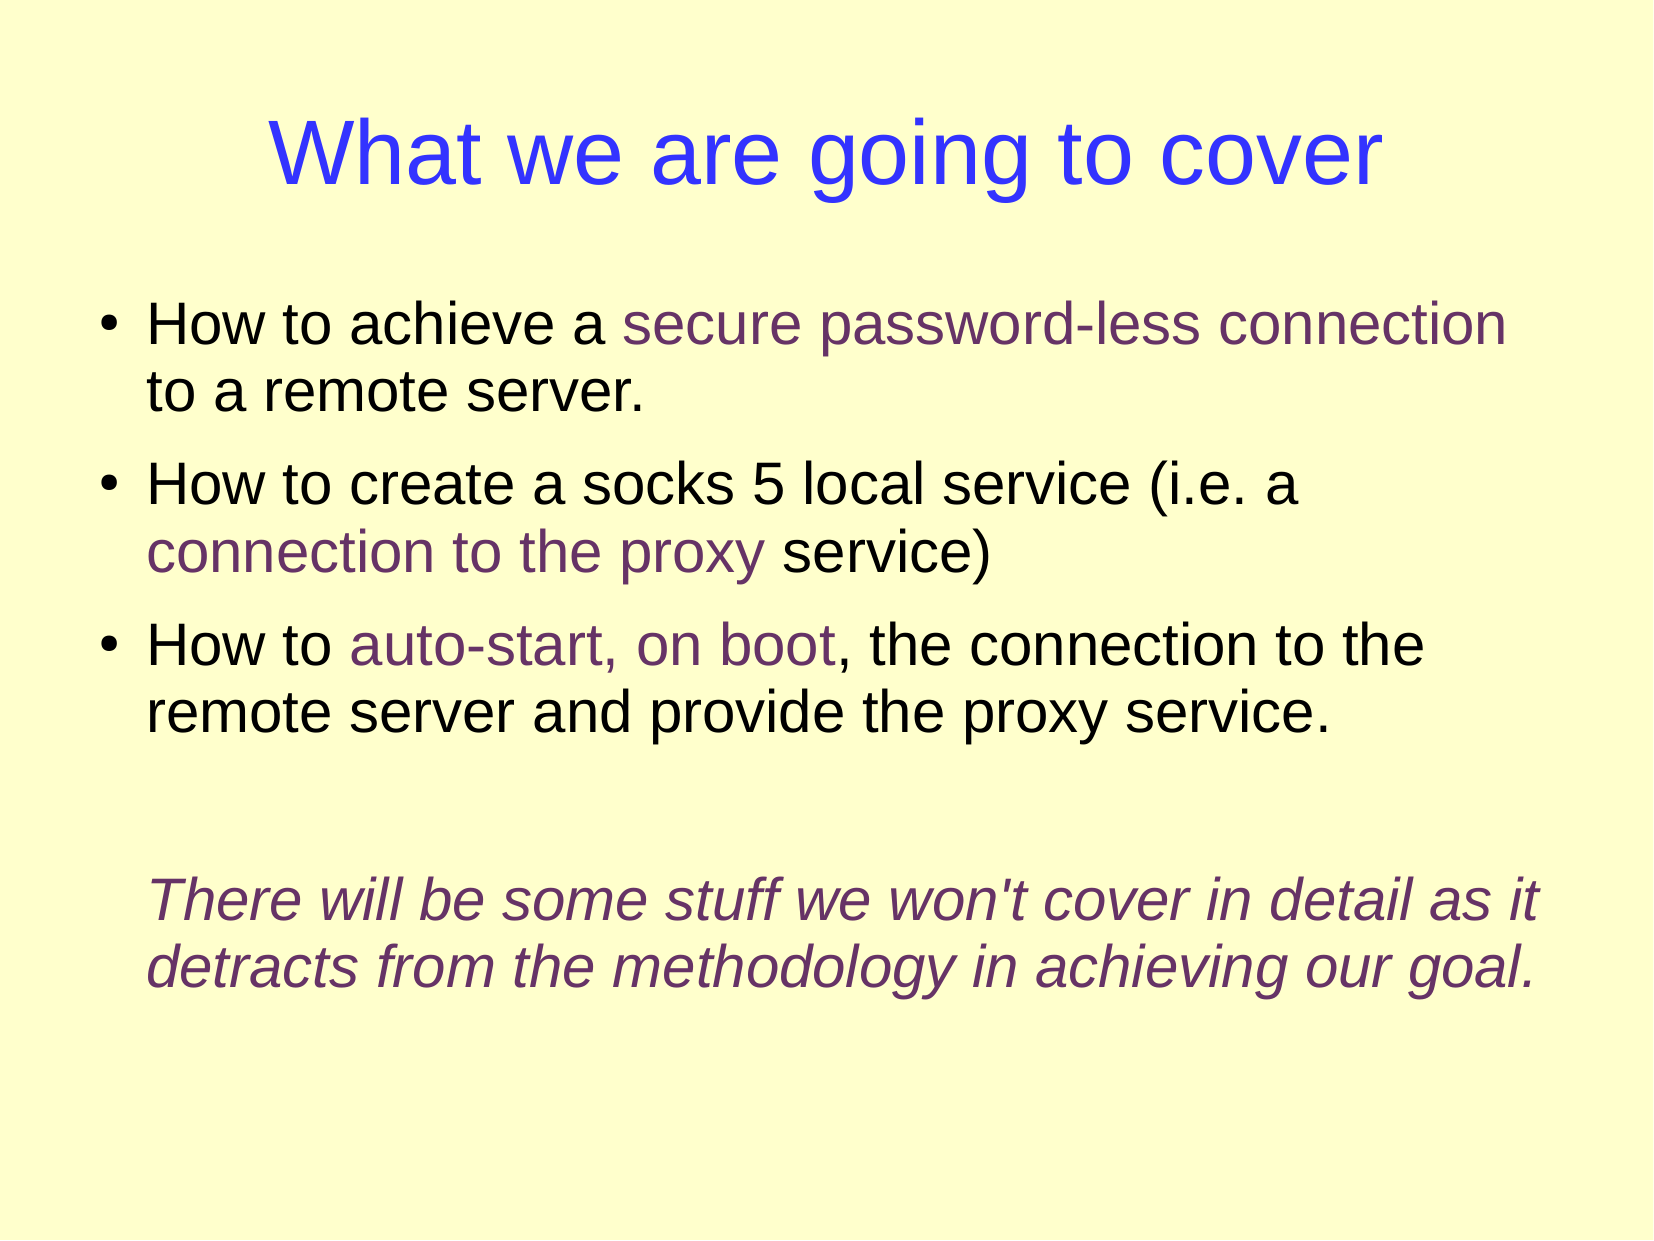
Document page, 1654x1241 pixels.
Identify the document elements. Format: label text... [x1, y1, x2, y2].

list How to achieve a secure password-less connection to a remote server. How to create a socks 5 local service (i.e. a connection to the proxy service) How to auto-start, on boot, the connection to the remote server and provide the proxy service. There will be some stuff we won't cover in detail as it detracts from the methodology in achieving our goal. [82, 290, 1571, 1010]
title What we are going to cover [82, 49, 1571, 257]
